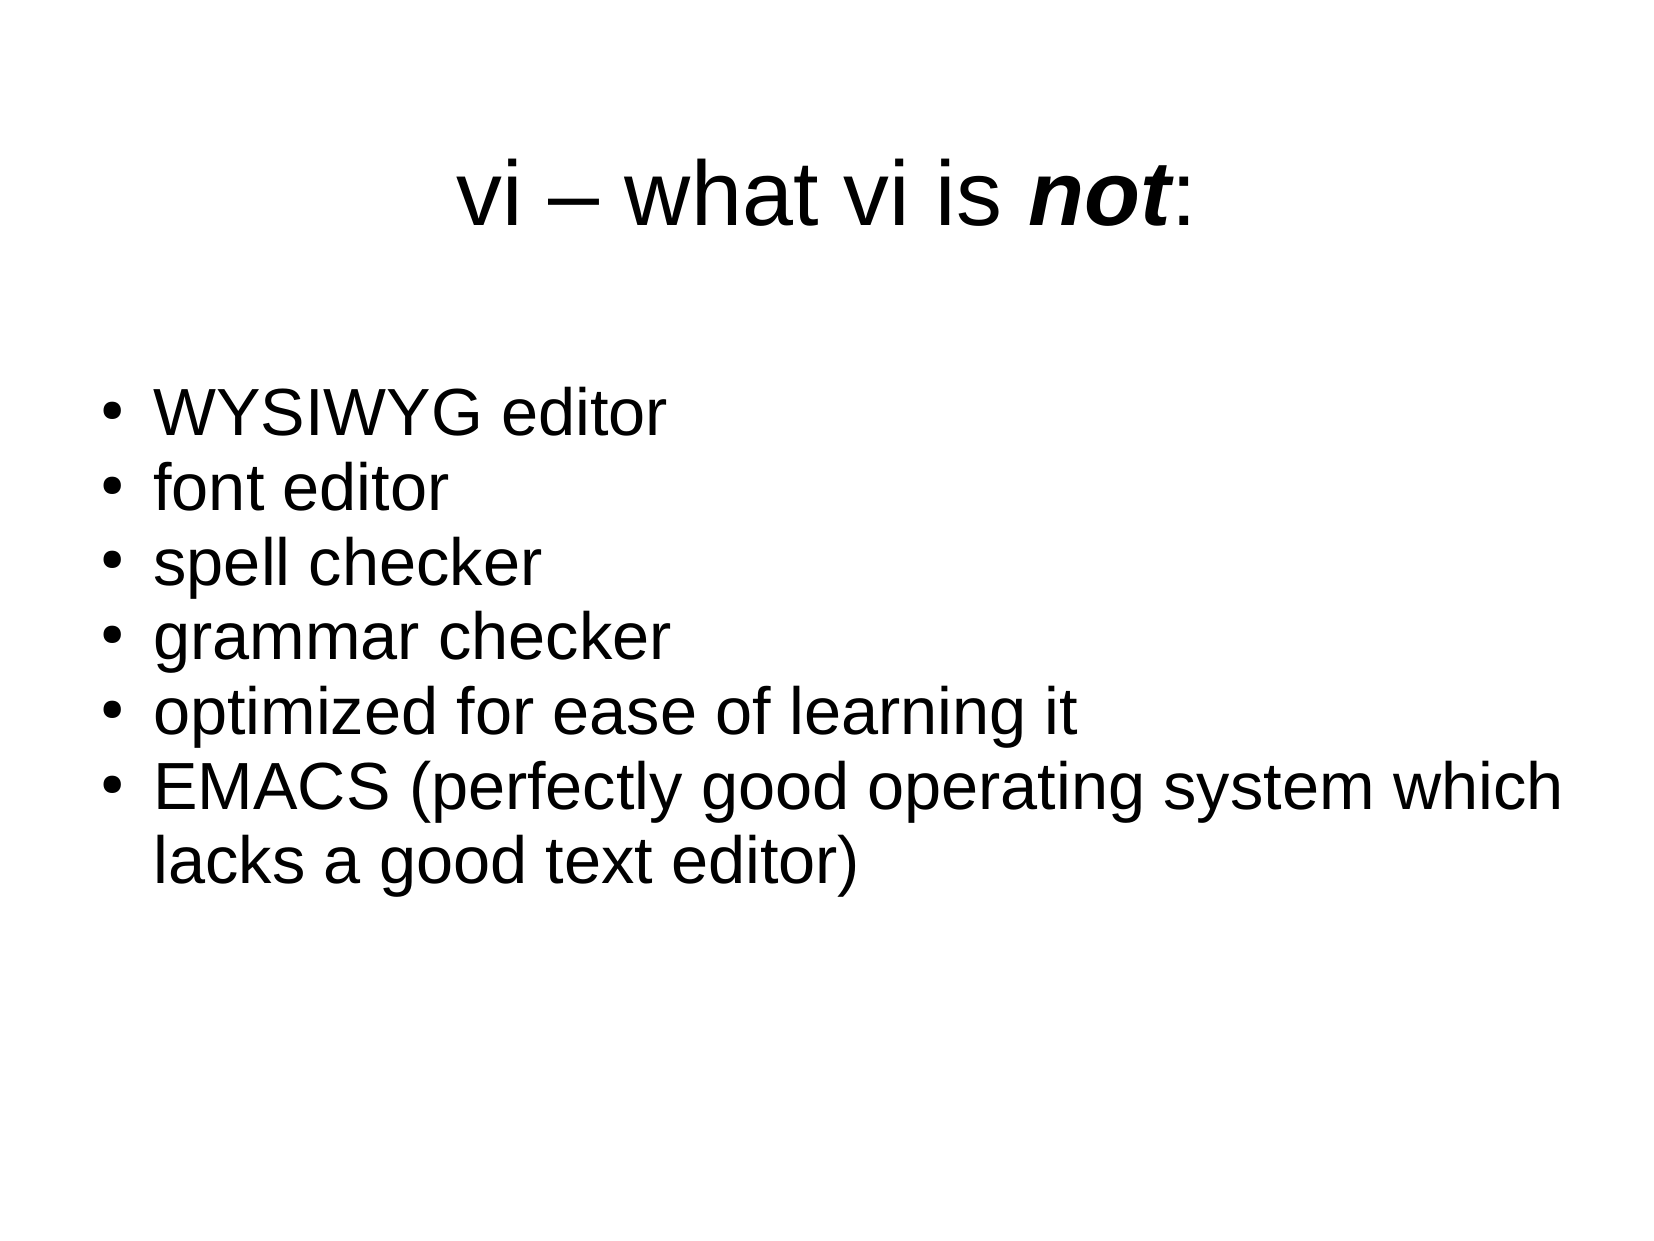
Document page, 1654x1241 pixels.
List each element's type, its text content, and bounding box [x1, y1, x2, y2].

title vi – what vi is not: [82, 50, 1571, 338]
list WYSIWYG editor font editor spell checker grammar checker optimized for ease of learning it EMACS (perfectly good operating system which lacks a good text editor) [82, 375, 1571, 1094]
